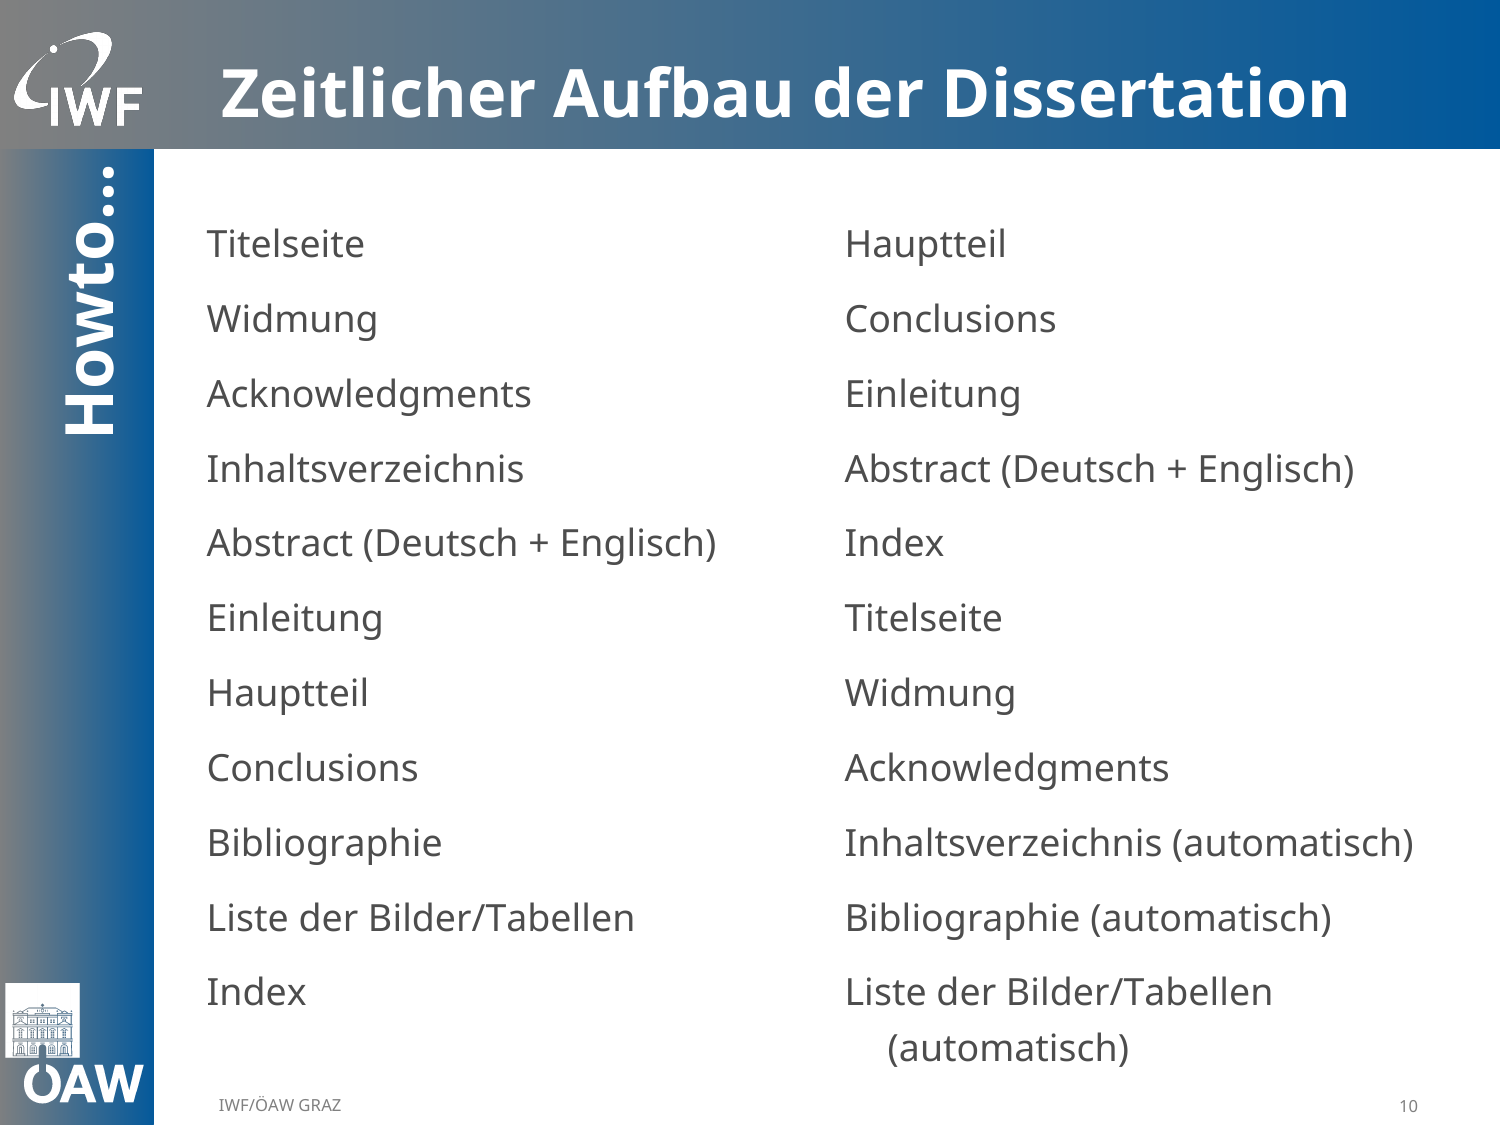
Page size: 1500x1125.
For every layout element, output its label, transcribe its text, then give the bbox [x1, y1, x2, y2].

title Zeitlicher Aufbau der Dissertation [206, 16, 1459, 176]
picture [8, 32, 154, 132]
list Titelseite Widmung Acknowledgments Inhaltsverzeichnis Abstract (Deutsch + Englisch) Einleitung Hauptteil Conclusions Bibliographie Liste der Bilder/Tabellen Index [206, 212, 827, 946]
list Hauptteil Conclusions Einleitung Abstract (Deutsch + Englisch) Index Titelseite Widmung Acknowledgments Inhaltsverzeichnis (automatisch) Bibliographie (automatisch) Liste der Bilder/Tabellen (automatisch) [844, 212, 1465, 1046]
text_box Howto... [29, 148, 154, 959]
picture [5, 983, 154, 1105]
